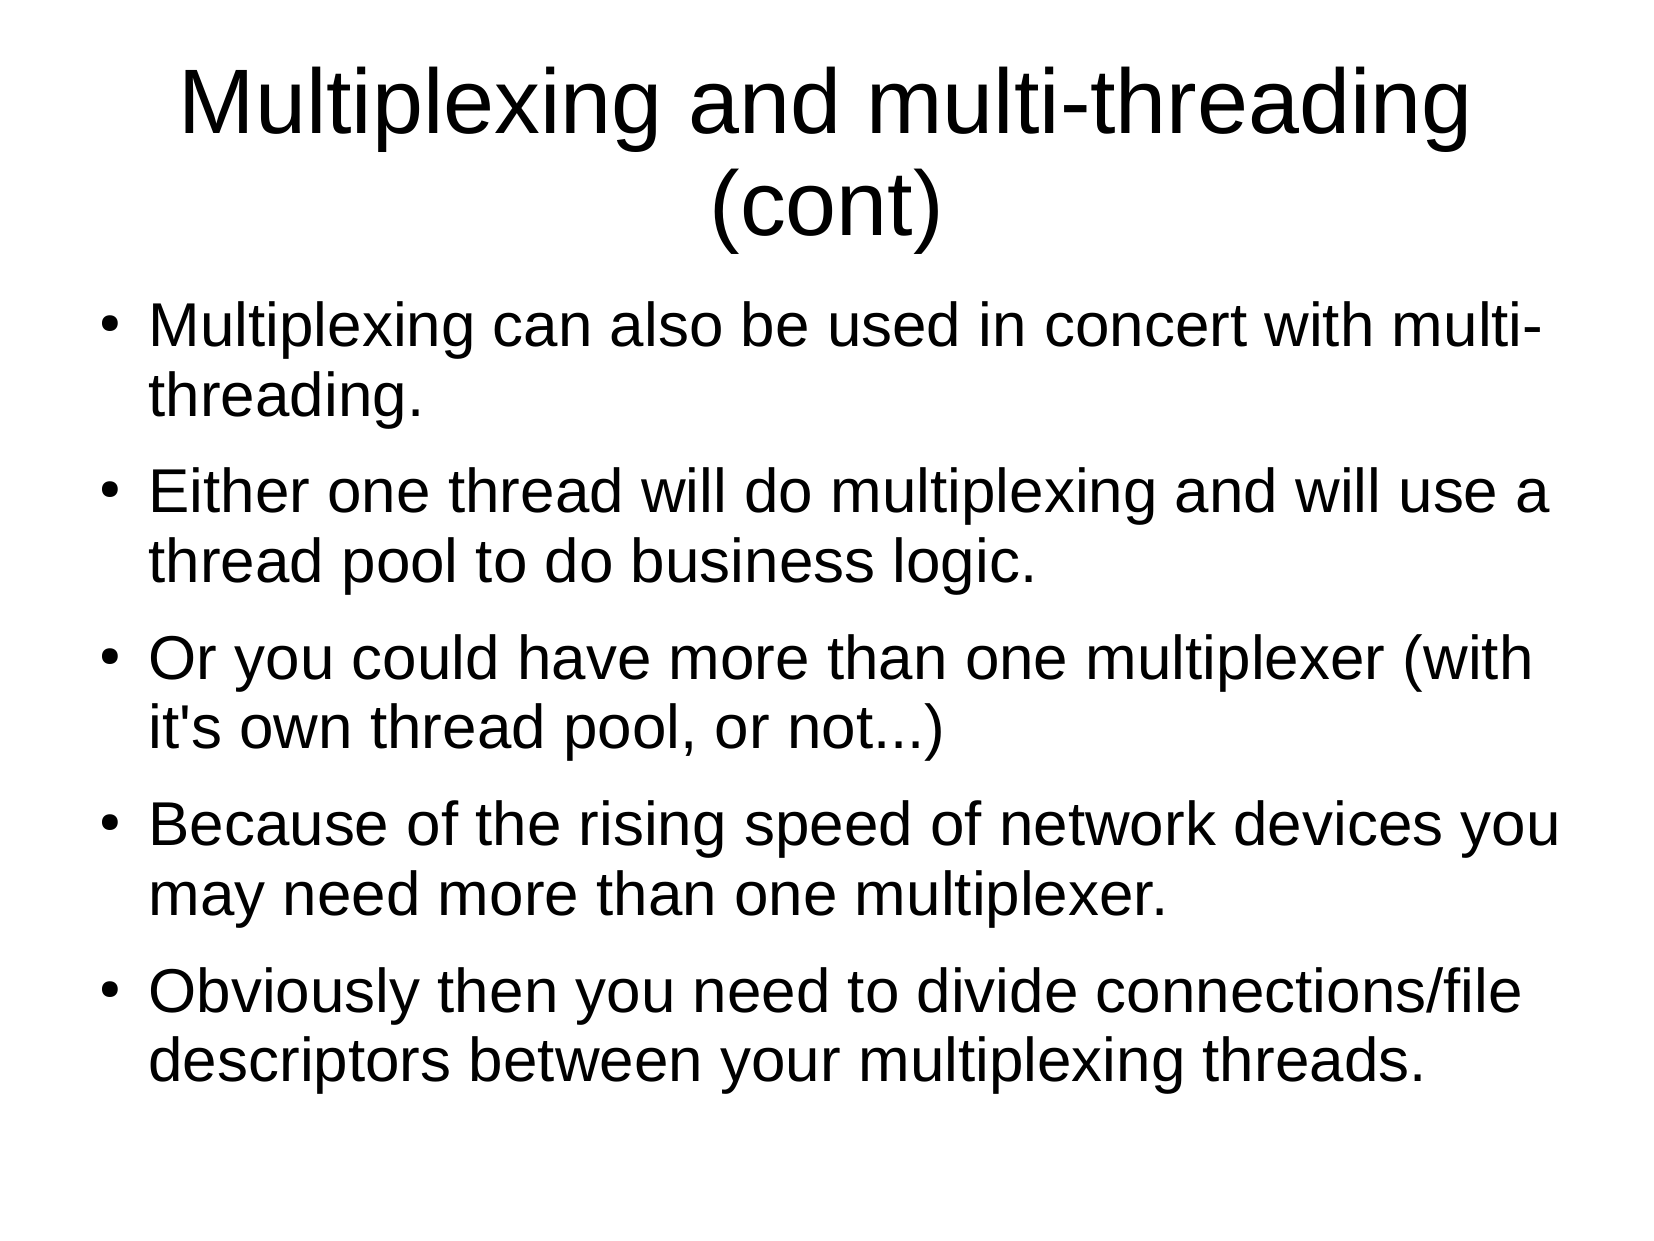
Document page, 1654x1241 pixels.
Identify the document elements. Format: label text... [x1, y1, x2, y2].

title Multiplexing and multi-threading (cont) [82, 49, 1571, 257]
list Multiplexing can also be used in concert with multi-threading. Either one thread will do multiplexing and will use a thread pool to do business logic. Or you could have more than one multiplexer (with it's own thread pool, or not...) Because of the rising speed of network devices you may need more than one multiplexer. Obviously then you need to divide connections/file descriptors between your multiplexing threads. [82, 290, 1571, 1109]
